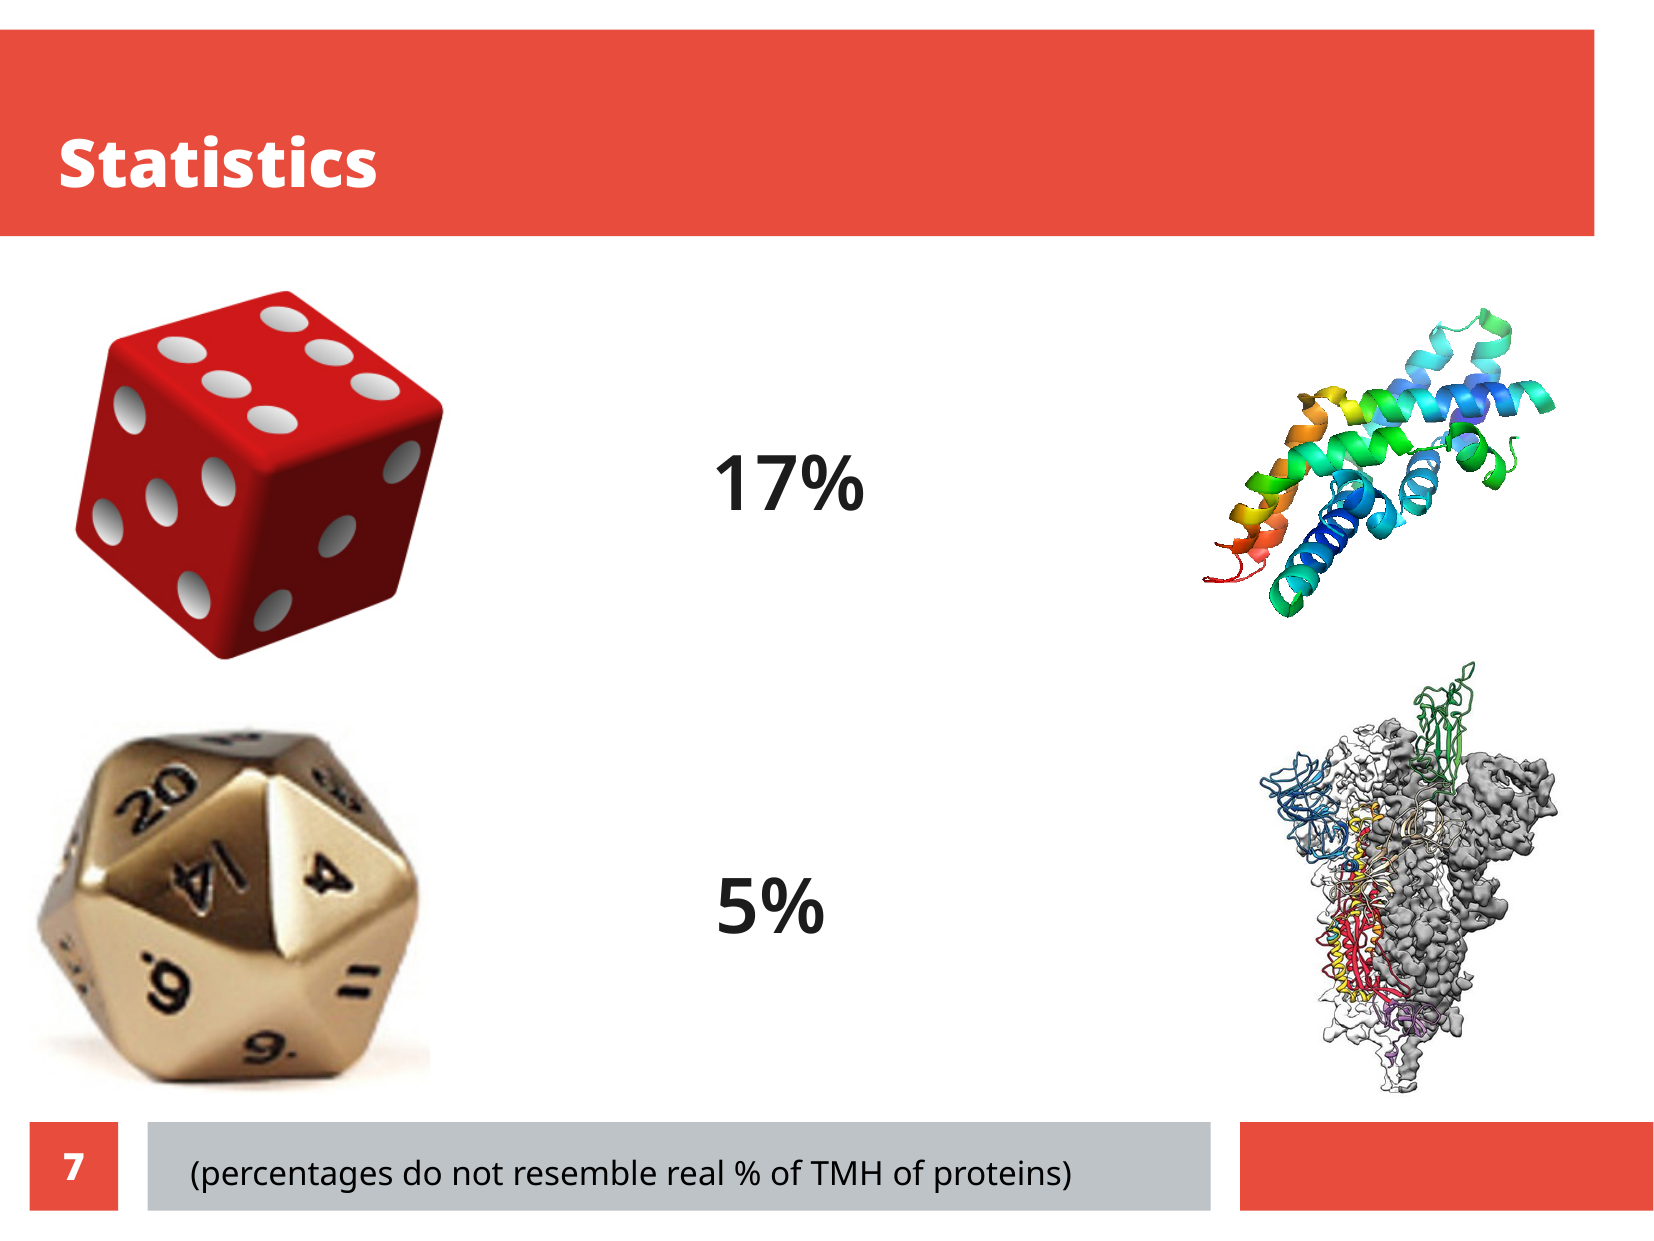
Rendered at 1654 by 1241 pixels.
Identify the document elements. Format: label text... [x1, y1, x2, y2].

picture [1111, 262, 1643, 1105]
picture [28, 719, 430, 1095]
list 5% [715, 850, 956, 956]
text_box (percentages do not resemble real % of TMH of proteins) [175, 1142, 1151, 1196]
title Statistics [59, 59, 1595, 207]
picture [57, 259, 459, 676]
list 17% [711, 428, 952, 534]
